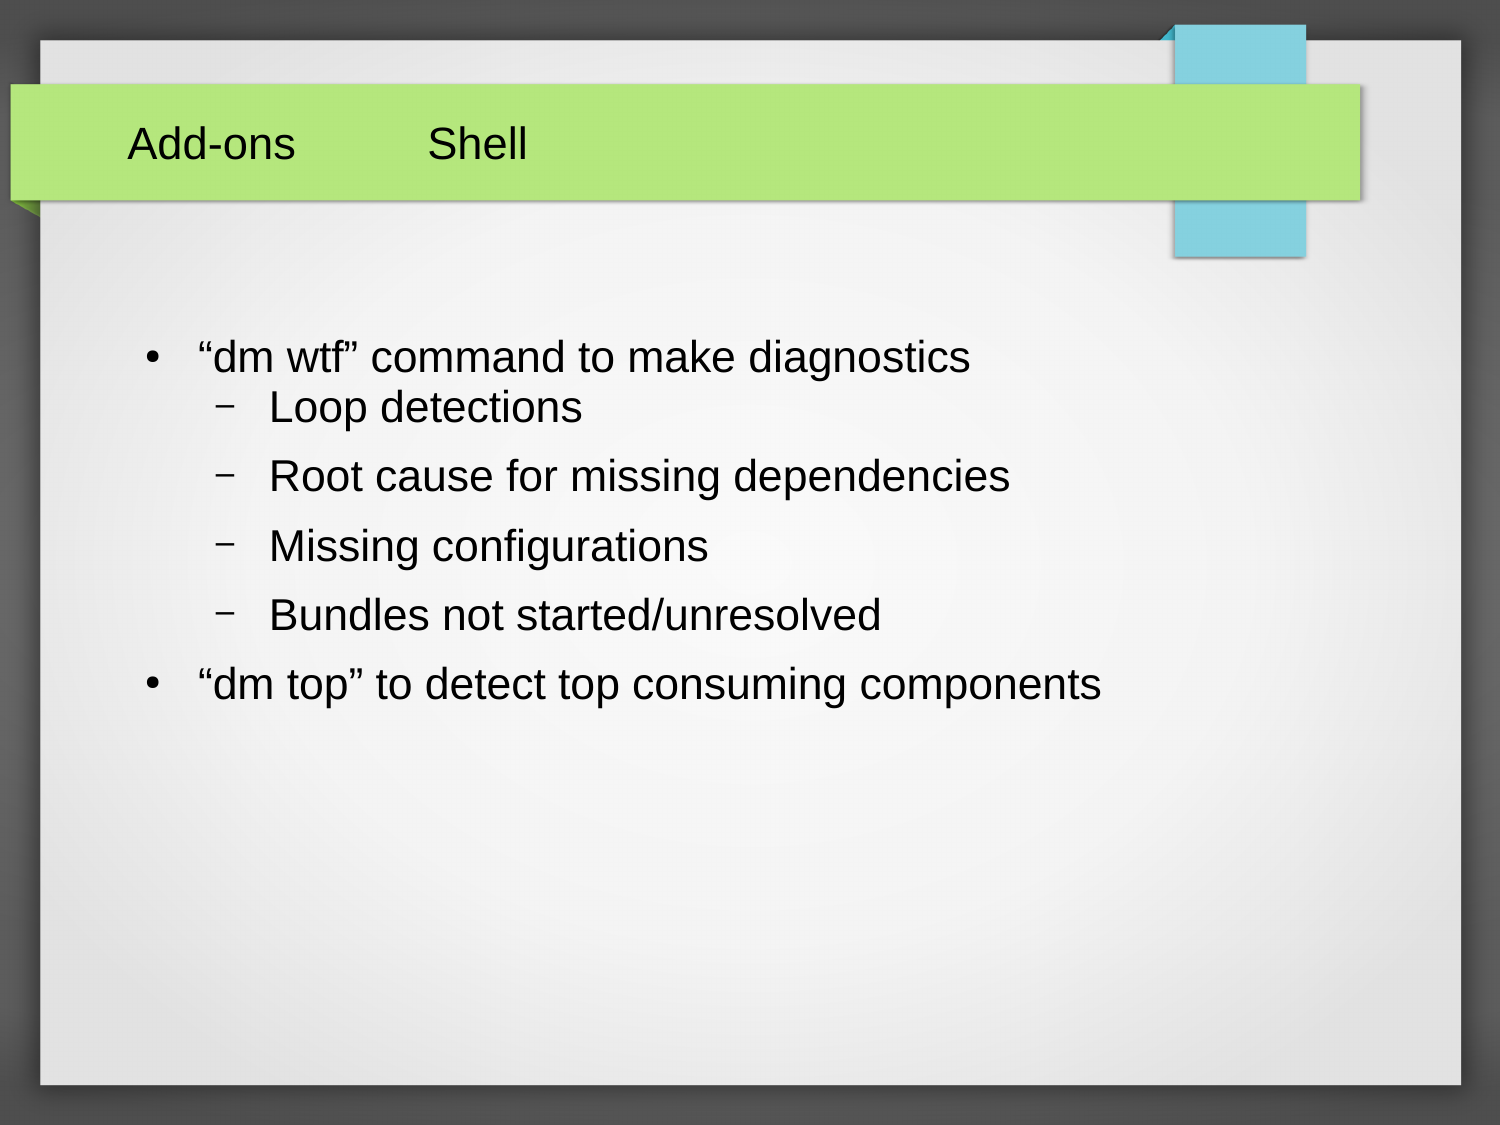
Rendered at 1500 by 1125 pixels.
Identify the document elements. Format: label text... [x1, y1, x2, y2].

list “dm wtf” command to make diagnostics Loop detections Root cause for missing dependencies Missing configurations Bundles not started/unresolved “dm top” to detect top consuming components [112, 324, 1388, 978]
picture [0, 0, 1500, 1125]
title Add-ons Shell [112, 42, 1388, 246]
